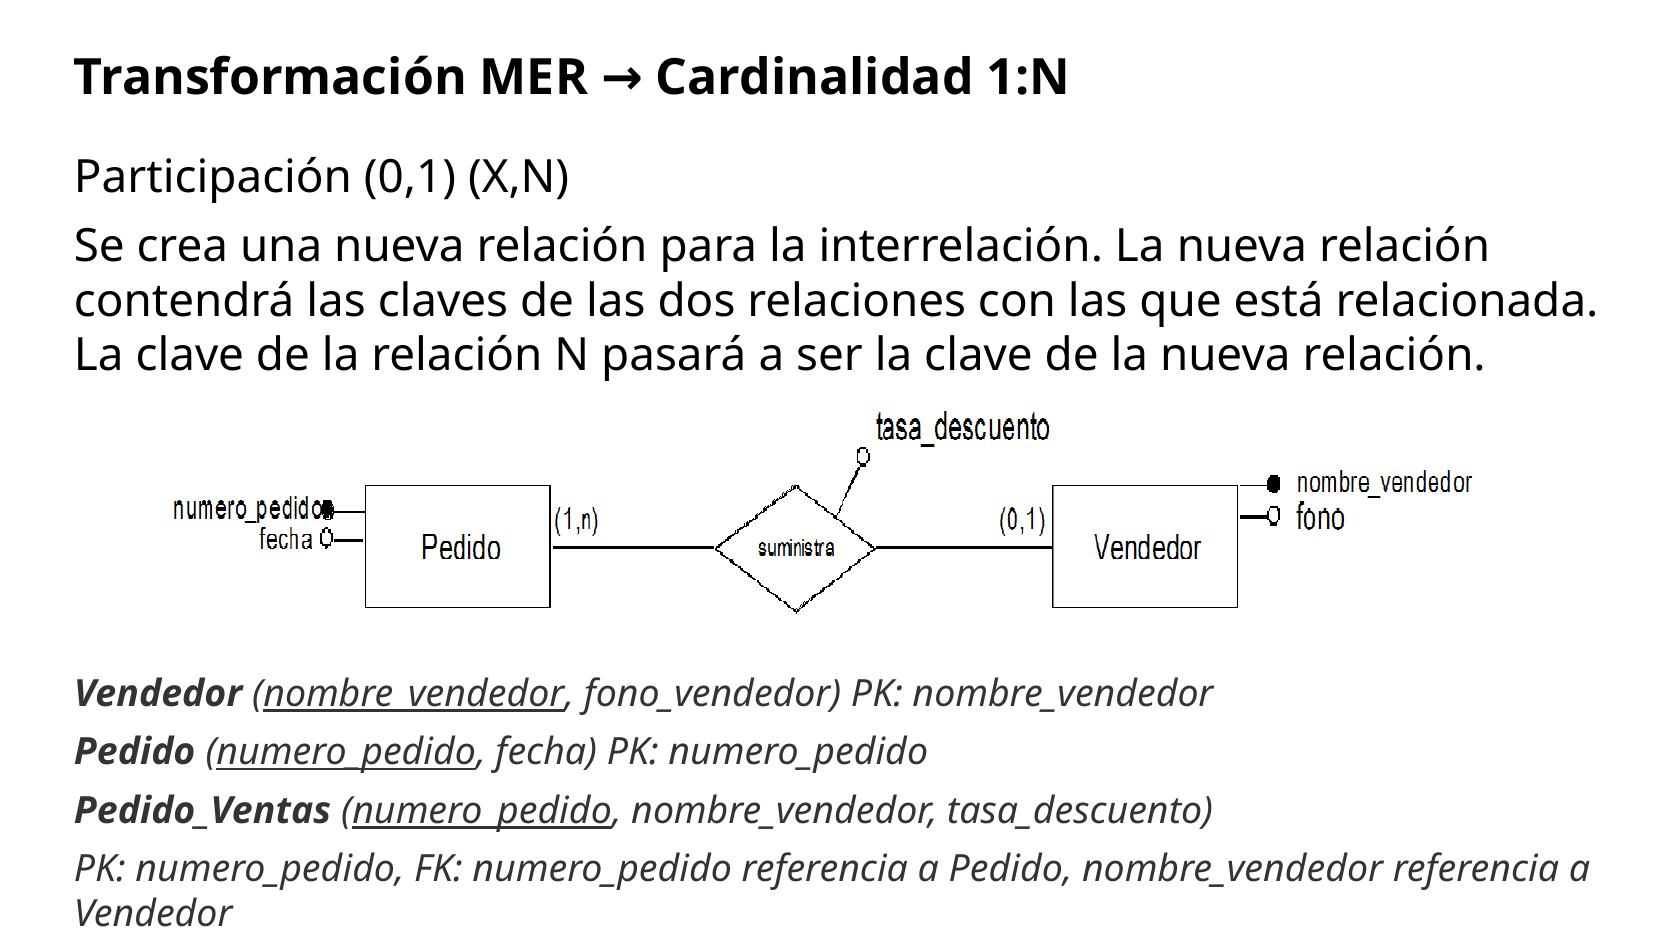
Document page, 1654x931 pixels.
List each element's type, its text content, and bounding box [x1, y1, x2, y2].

picture [165, 395, 1477, 625]
text_box Transformación MER → Cardinalidad 1:N Participación (0,1) (X,N) Se crea una nueva relación para la interrelación. La nueva relación contendrá las claves de las dos relaciones con las que está relacionada. La clave de la relación N pasará a ser la clave de la nueva relación. Vendedor (nombre_vendedor, fono_vendedor) PK: nombre_vendedor Pedido (numero_pedido, fecha) PK: numero_pedido Pedido_Ventas (numero_pedido, nombre_vendedor, tasa_descuento) PK: numero_pedido, FK: numero_pedido referencia a Pedido, nombre_vendedor referencia a Vendedor [59, 37, 1646, 815]
